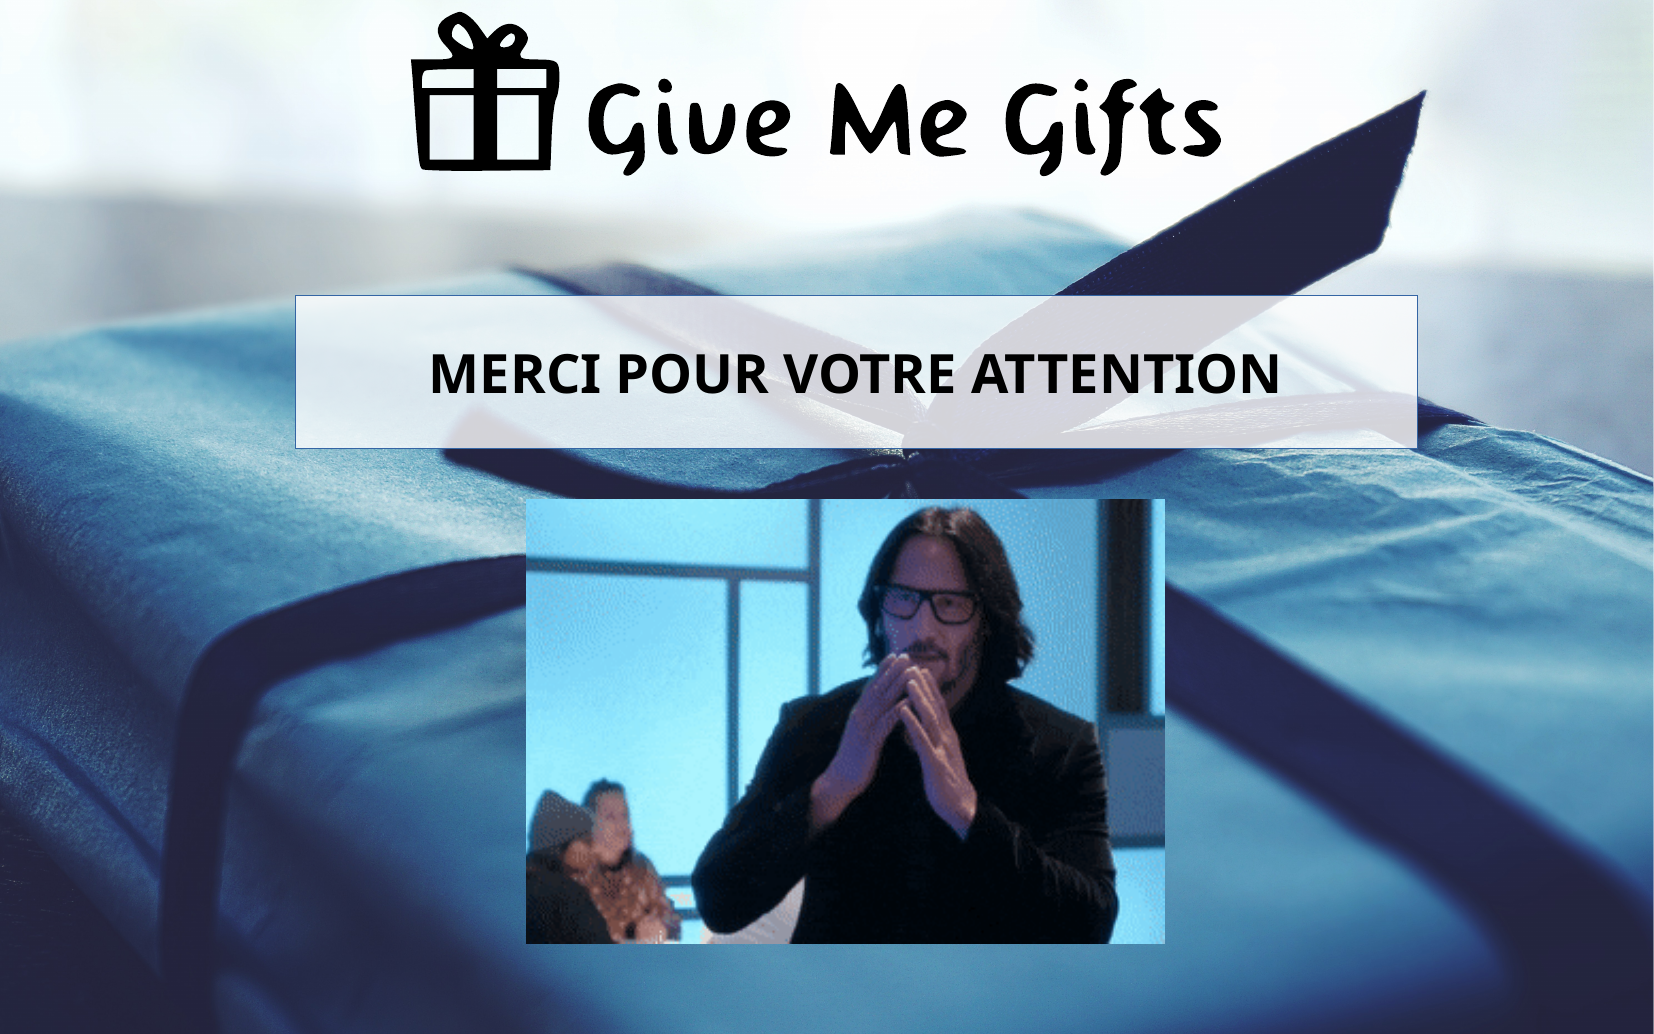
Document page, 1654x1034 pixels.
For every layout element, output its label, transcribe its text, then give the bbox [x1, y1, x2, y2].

picture [0, 0, 1654, 1034]
text_box MERCI POUR VOTRE ATTENTION [295, 295, 1418, 449]
